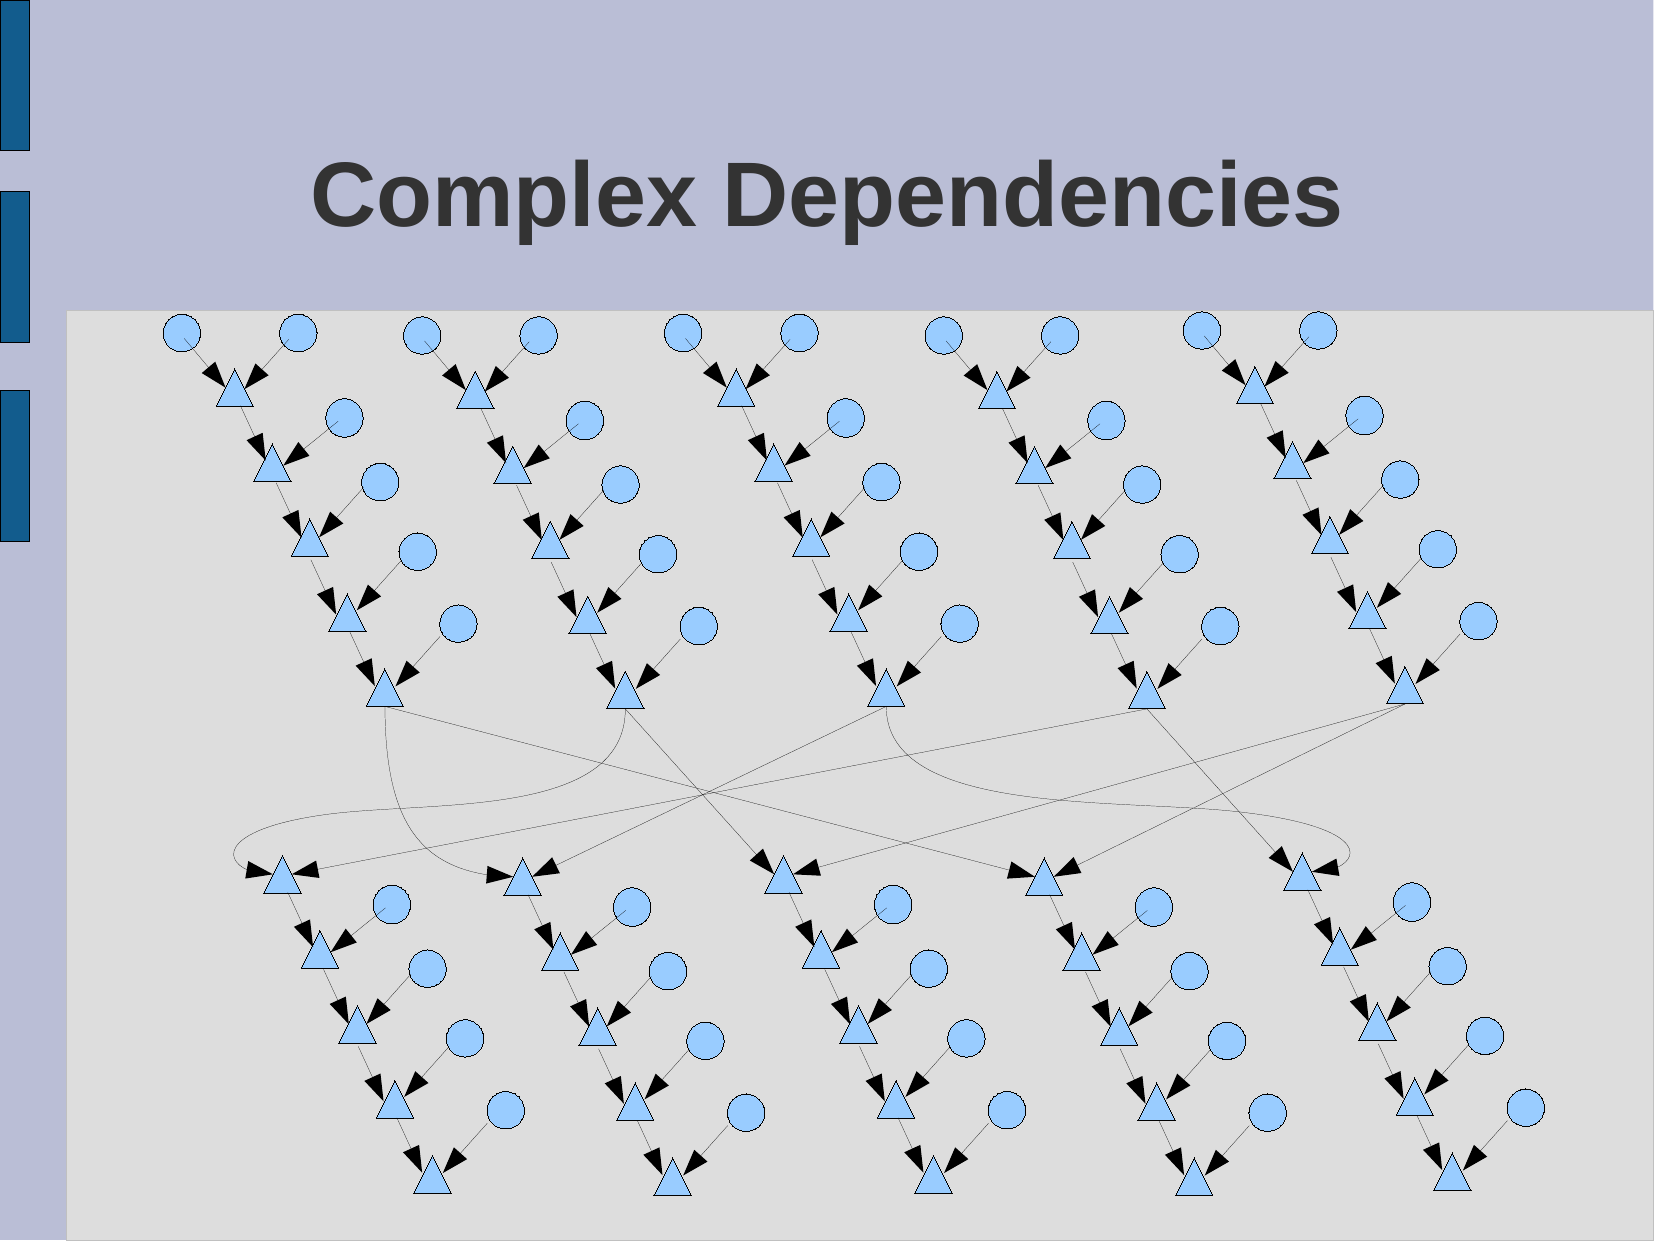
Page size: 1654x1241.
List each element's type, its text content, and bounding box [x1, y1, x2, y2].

text_box [1175, 1157, 1213, 1196]
text_box [366, 668, 404, 707]
text_box [925, 316, 963, 355]
text_box [1273, 441, 1312, 479]
text_box [1393, 882, 1431, 922]
text_box [279, 314, 318, 352]
text_box [1507, 1088, 1545, 1127]
text_box [839, 1005, 878, 1044]
text_box [829, 593, 868, 632]
text_box [519, 316, 558, 355]
text_box [493, 446, 532, 484]
text_box [1170, 952, 1209, 990]
text_box [301, 930, 339, 969]
text_box [1062, 932, 1101, 971]
text_box [900, 532, 938, 571]
text_box [413, 1155, 452, 1194]
text_box [1183, 311, 1221, 350]
text_box [1466, 1017, 1504, 1055]
text_box [487, 1091, 525, 1129]
title Complex Dependencies [121, 98, 1534, 291]
text_box [1015, 446, 1054, 484]
text_box [1396, 1077, 1434, 1116]
text_box [163, 314, 201, 352]
text_box [653, 1157, 692, 1196]
text_box [1208, 1022, 1246, 1060]
text_box [1201, 607, 1240, 645]
text_box [1433, 1152, 1472, 1191]
text_box [253, 443, 292, 482]
text_box [328, 593, 367, 632]
text_box [639, 535, 677, 573]
text_box [531, 521, 570, 559]
text_box [1345, 396, 1384, 435]
text_box [764, 855, 803, 894]
text_box [613, 887, 651, 927]
text_box [1283, 852, 1322, 891]
text_box [398, 532, 437, 571]
text_box [606, 671, 645, 709]
text_box [578, 1007, 617, 1046]
text_box [216, 368, 254, 407]
text_box [978, 371, 1016, 409]
text_box [1128, 671, 1166, 709]
text_box [914, 1155, 953, 1194]
text_box [802, 930, 840, 969]
text_box [792, 518, 830, 557]
text_box [568, 596, 607, 634]
text_box [727, 1093, 765, 1132]
text_box [263, 855, 302, 894]
text_box [867, 668, 905, 707]
text_box [1087, 401, 1126, 440]
text_box [910, 949, 948, 988]
text_box [1135, 887, 1173, 927]
text_box [780, 314, 819, 352]
text_box [408, 949, 447, 988]
text_box [541, 932, 579, 971]
text_box [717, 368, 755, 407]
text_box [1090, 596, 1129, 634]
text_box [1459, 602, 1498, 640]
text_box [1381, 460, 1420, 499]
text_box [988, 1091, 1026, 1129]
text_box [827, 398, 865, 438]
text_box [1311, 516, 1349, 554]
text_box [456, 371, 495, 409]
text_box [361, 463, 399, 501]
text_box [325, 398, 364, 438]
text_box [1236, 366, 1274, 404]
text_box [1419, 530, 1457, 568]
text_box [376, 1080, 414, 1119]
text_box [403, 316, 441, 355]
text_box [1348, 591, 1387, 629]
text_box [1160, 535, 1199, 573]
text_box [862, 463, 901, 501]
text_box [1025, 857, 1063, 896]
text_box [1358, 1002, 1397, 1041]
text_box [1428, 947, 1467, 985]
text_box [664, 314, 702, 352]
text_box [680, 607, 718, 645]
text_box [947, 1019, 986, 1058]
text_box [754, 443, 793, 482]
text_box [1123, 465, 1161, 504]
text_box [291, 518, 329, 557]
text_box [649, 952, 687, 990]
text_box [373, 885, 411, 924]
text_box [338, 1005, 377, 1044]
text_box [1321, 927, 1359, 966]
text_box [1299, 311, 1338, 350]
text_box [877, 1080, 915, 1119]
text_box [439, 604, 478, 643]
text_box [1248, 1093, 1287, 1132]
text_box [1041, 316, 1079, 355]
text_box [874, 885, 912, 924]
text_box [446, 1019, 484, 1058]
text_box [940, 604, 979, 643]
text_box [1100, 1007, 1138, 1046]
text_box [616, 1082, 654, 1121]
text_box [1137, 1082, 1176, 1121]
text_box [601, 465, 640, 504]
text_box [1053, 521, 1091, 559]
text_box [566, 401, 604, 440]
text_box [686, 1022, 725, 1060]
text_box [1386, 666, 1424, 704]
text_box [503, 857, 542, 896]
